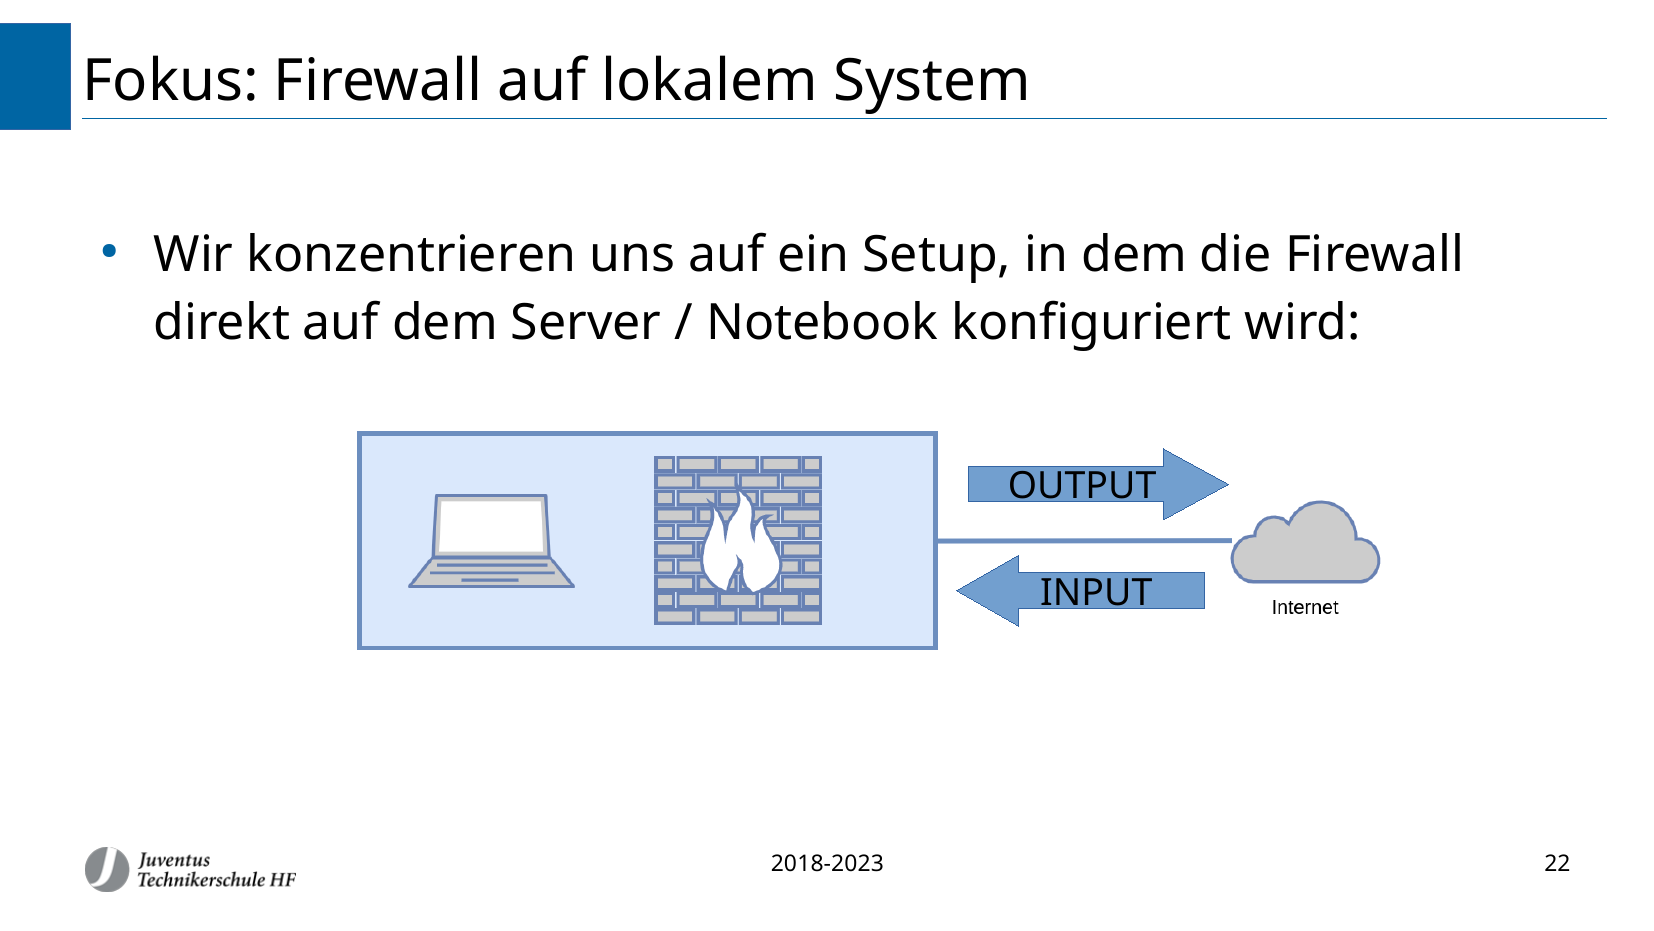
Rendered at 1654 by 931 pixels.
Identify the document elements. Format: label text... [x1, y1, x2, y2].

title Fokus: Firewall auf lokalem System [82, 37, 1571, 119]
text_box OUTPUT [968, 448, 1229, 520]
text_box INPUT [956, 555, 1205, 627]
picture [357, 430, 1382, 650]
picture [85, 847, 296, 892]
list Wir konzentrieren uns auf ein Setup, in dem die Firewall direkt auf dem Server / Notebook konfiguriert wird: [82, 217, 1571, 758]
